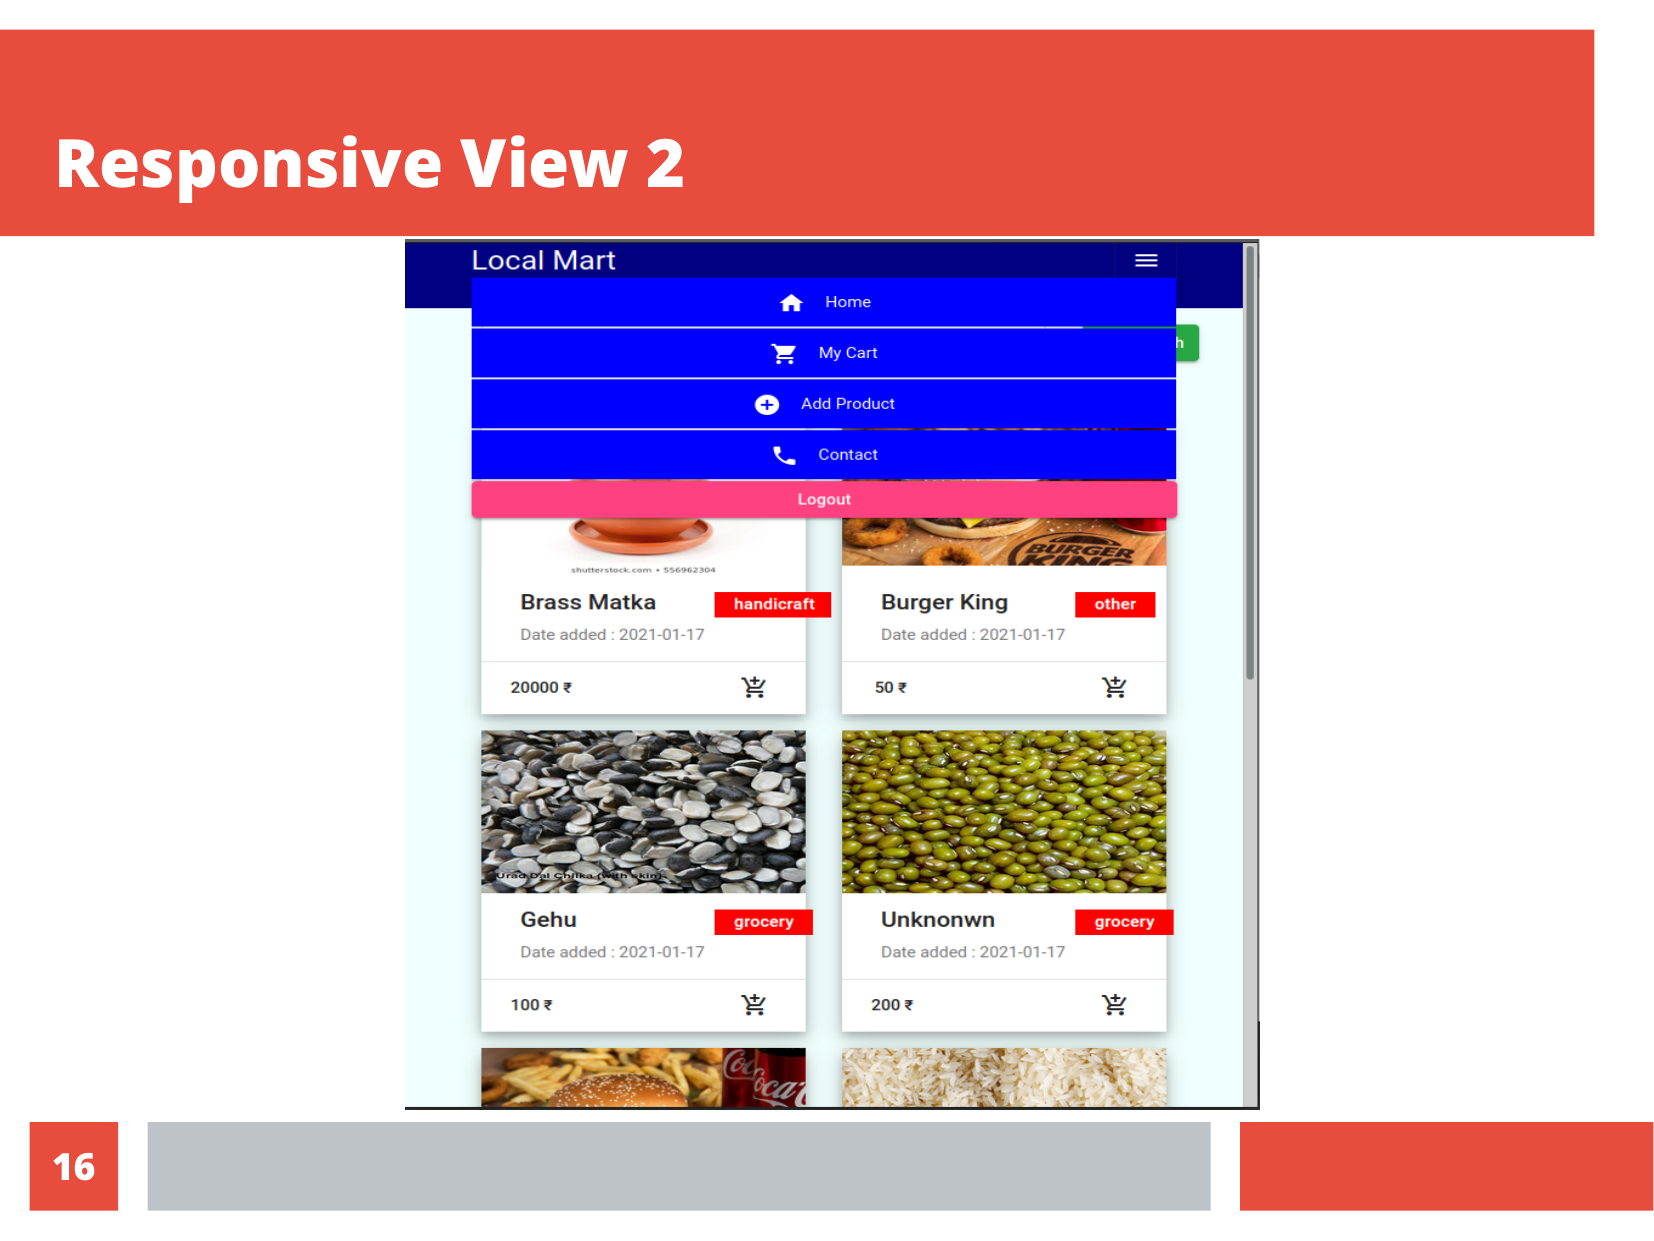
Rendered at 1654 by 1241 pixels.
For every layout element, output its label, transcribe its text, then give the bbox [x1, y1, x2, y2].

title Responsive View 2 [54, 59, 1591, 207]
picture [405, 239, 1260, 1111]
